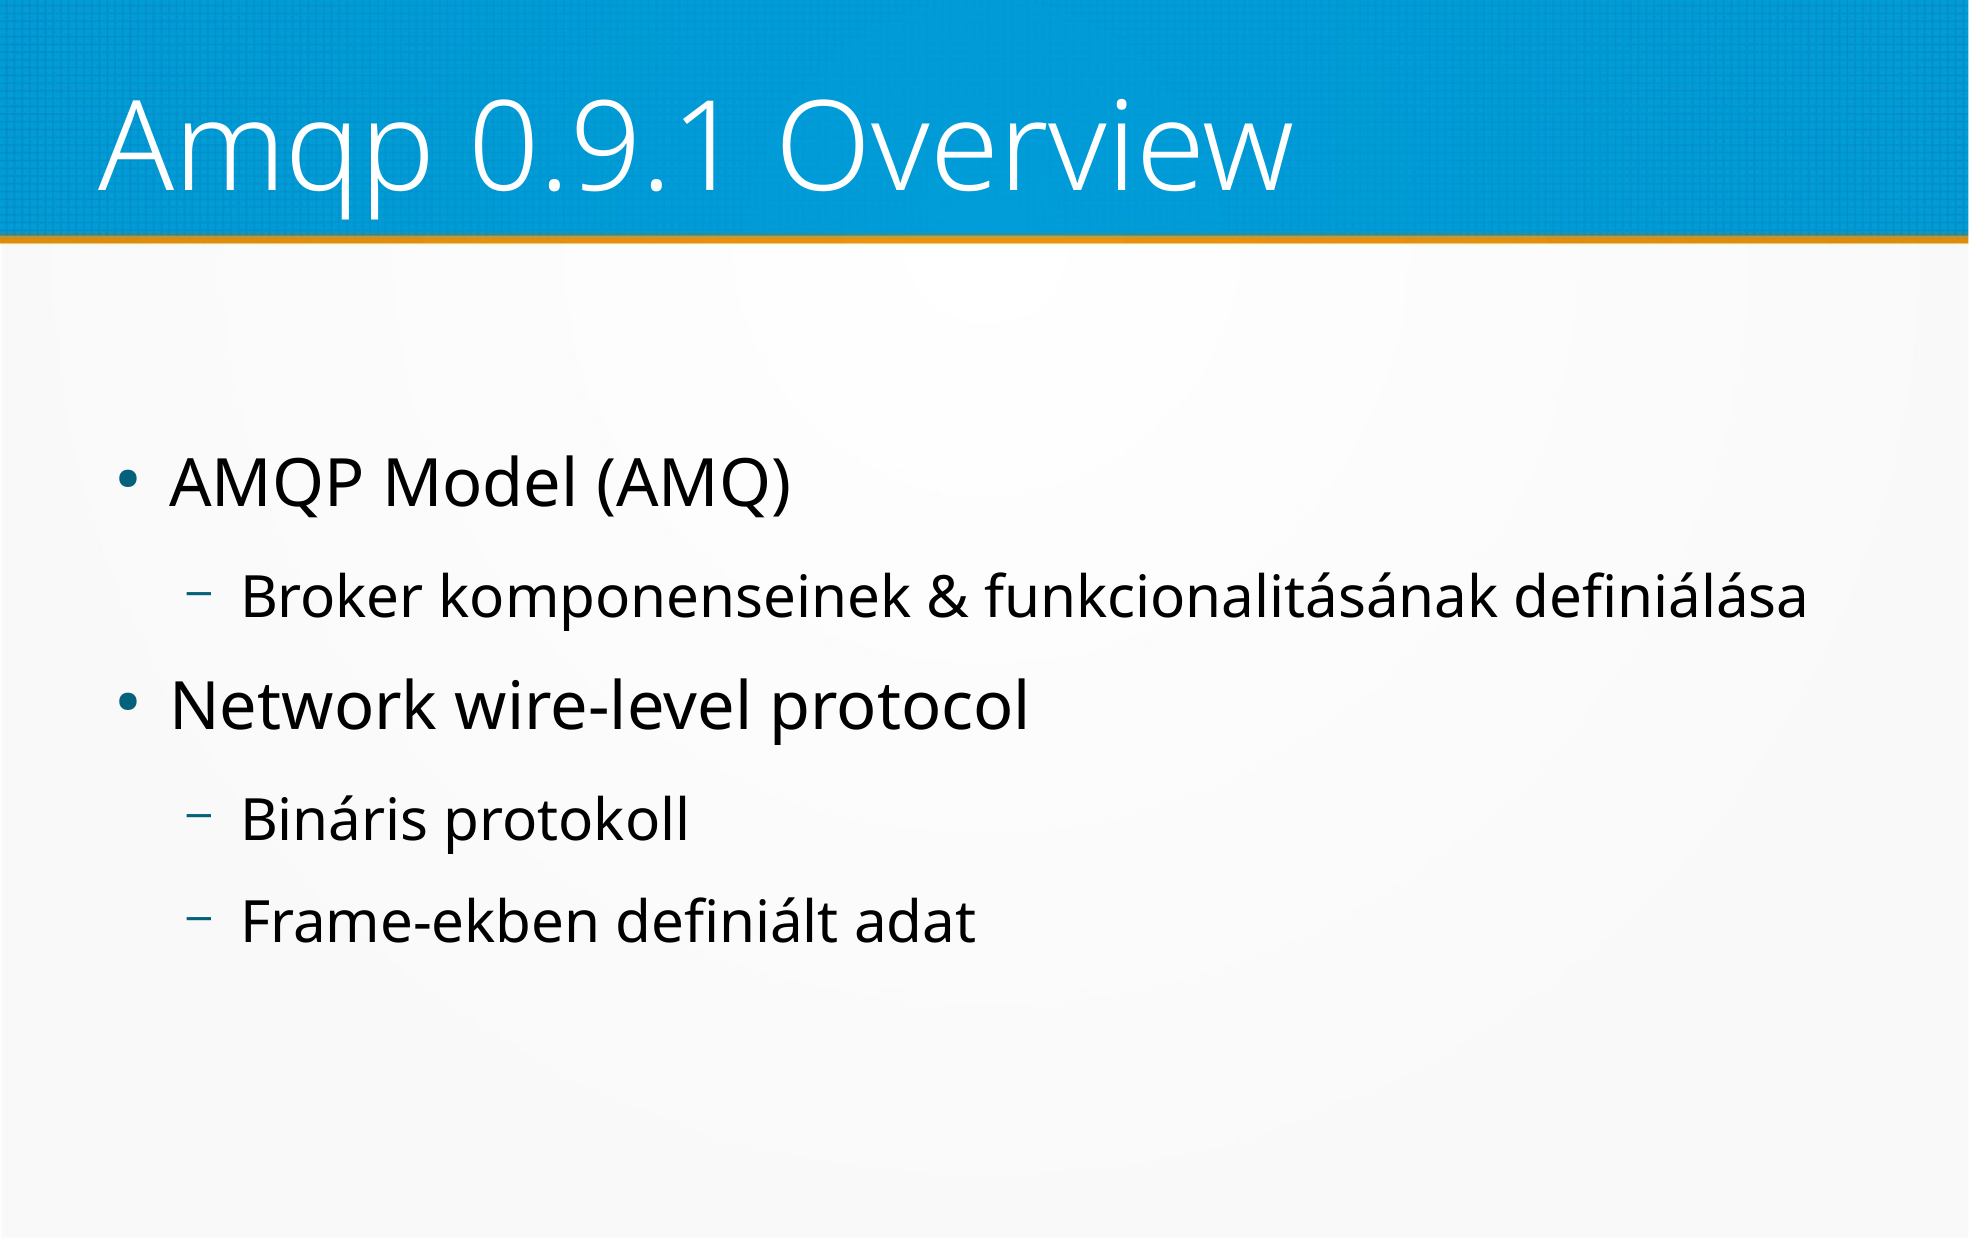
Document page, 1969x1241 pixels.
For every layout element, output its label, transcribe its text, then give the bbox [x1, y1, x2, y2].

title Amqp 0.9.1 Overview [98, 19, 1870, 227]
list AMQP Model (AMQ) Broker komponenseinek & funkcionalitásának definiálása Network wire-level protocol Bináris protokoll Frame-ekben definiált adat [98, 315, 1861, 1081]
picture [0, 233, 1969, 1241]
